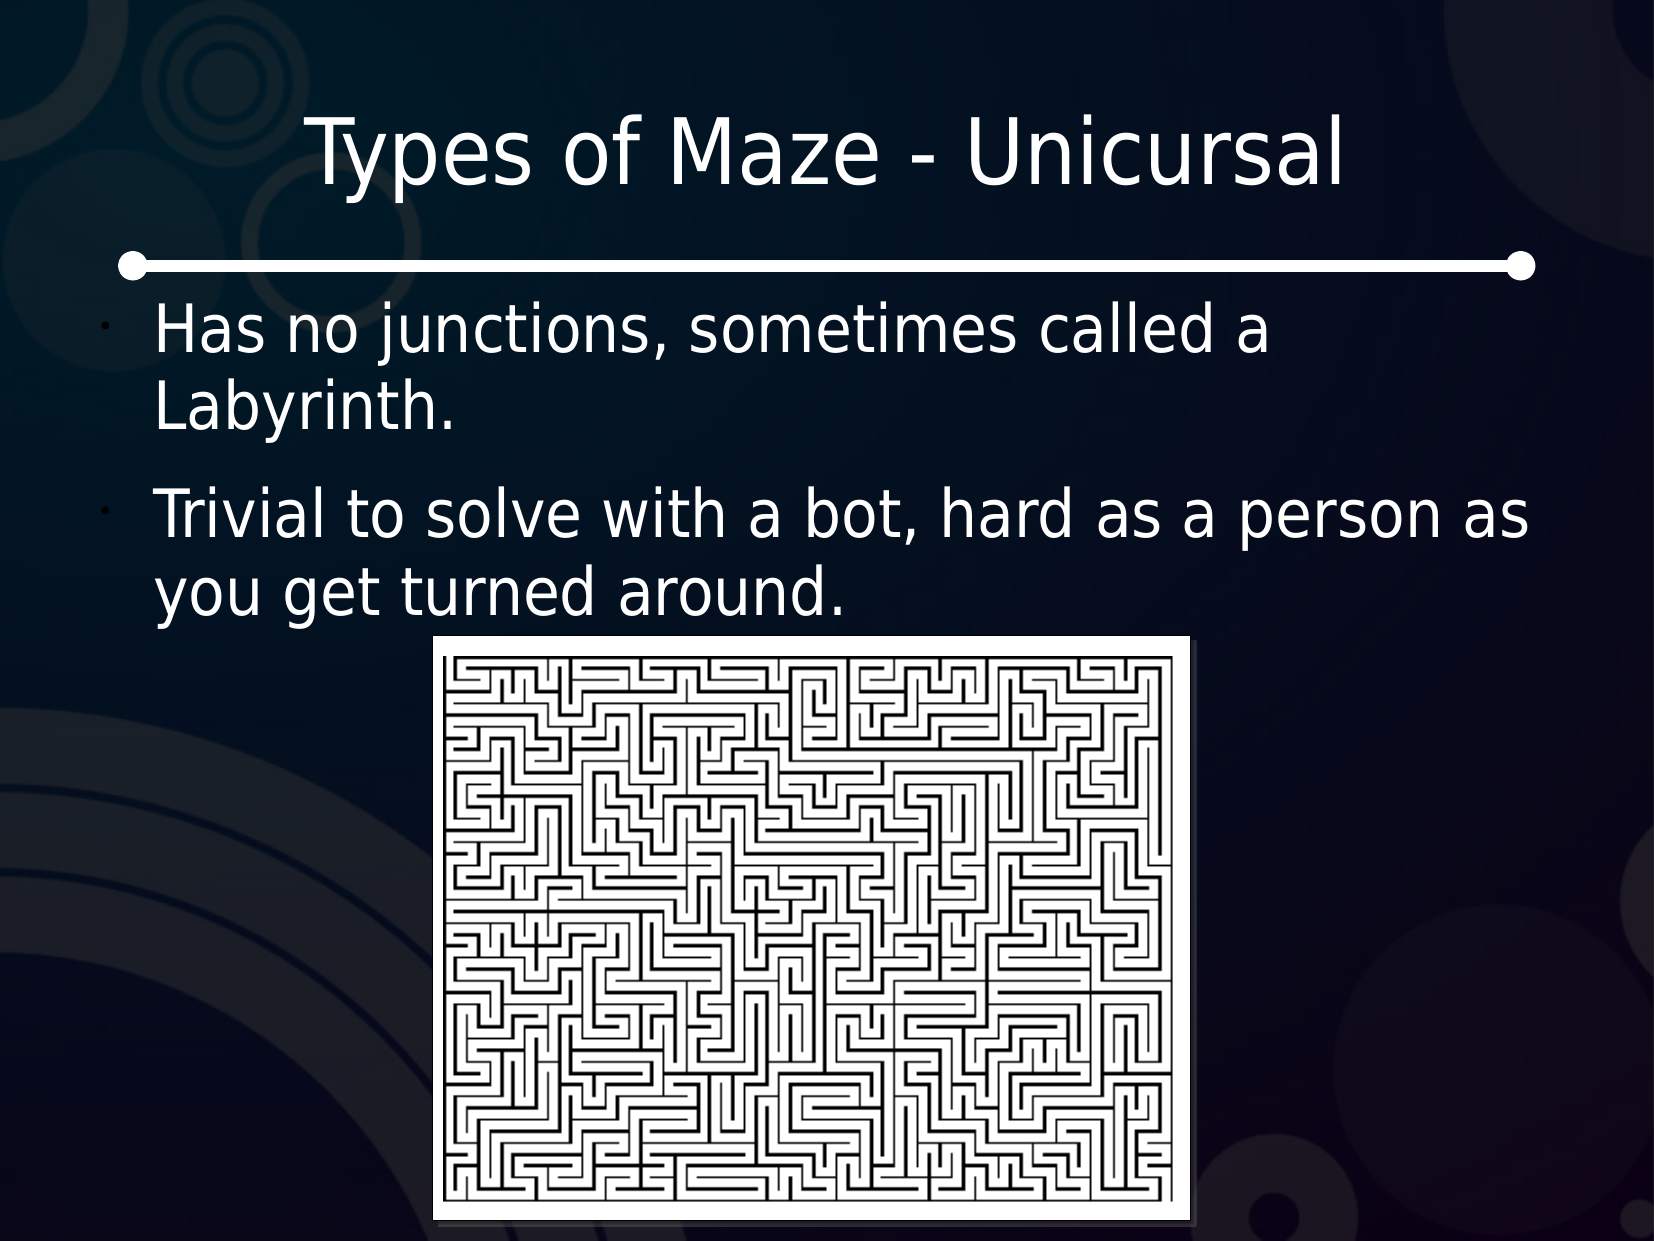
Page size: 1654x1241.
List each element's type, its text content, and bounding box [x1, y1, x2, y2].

title Types of Maze - Unicursal [82, 56, 1571, 250]
picture [0, 0, 1654, 1241]
text_box [432, 1094, 1191, 1221]
list Has no junctions, sometimes called a Labyrinth. Trivial to solve with a bot, hard as a person as you get turned around. [82, 290, 1571, 1094]
